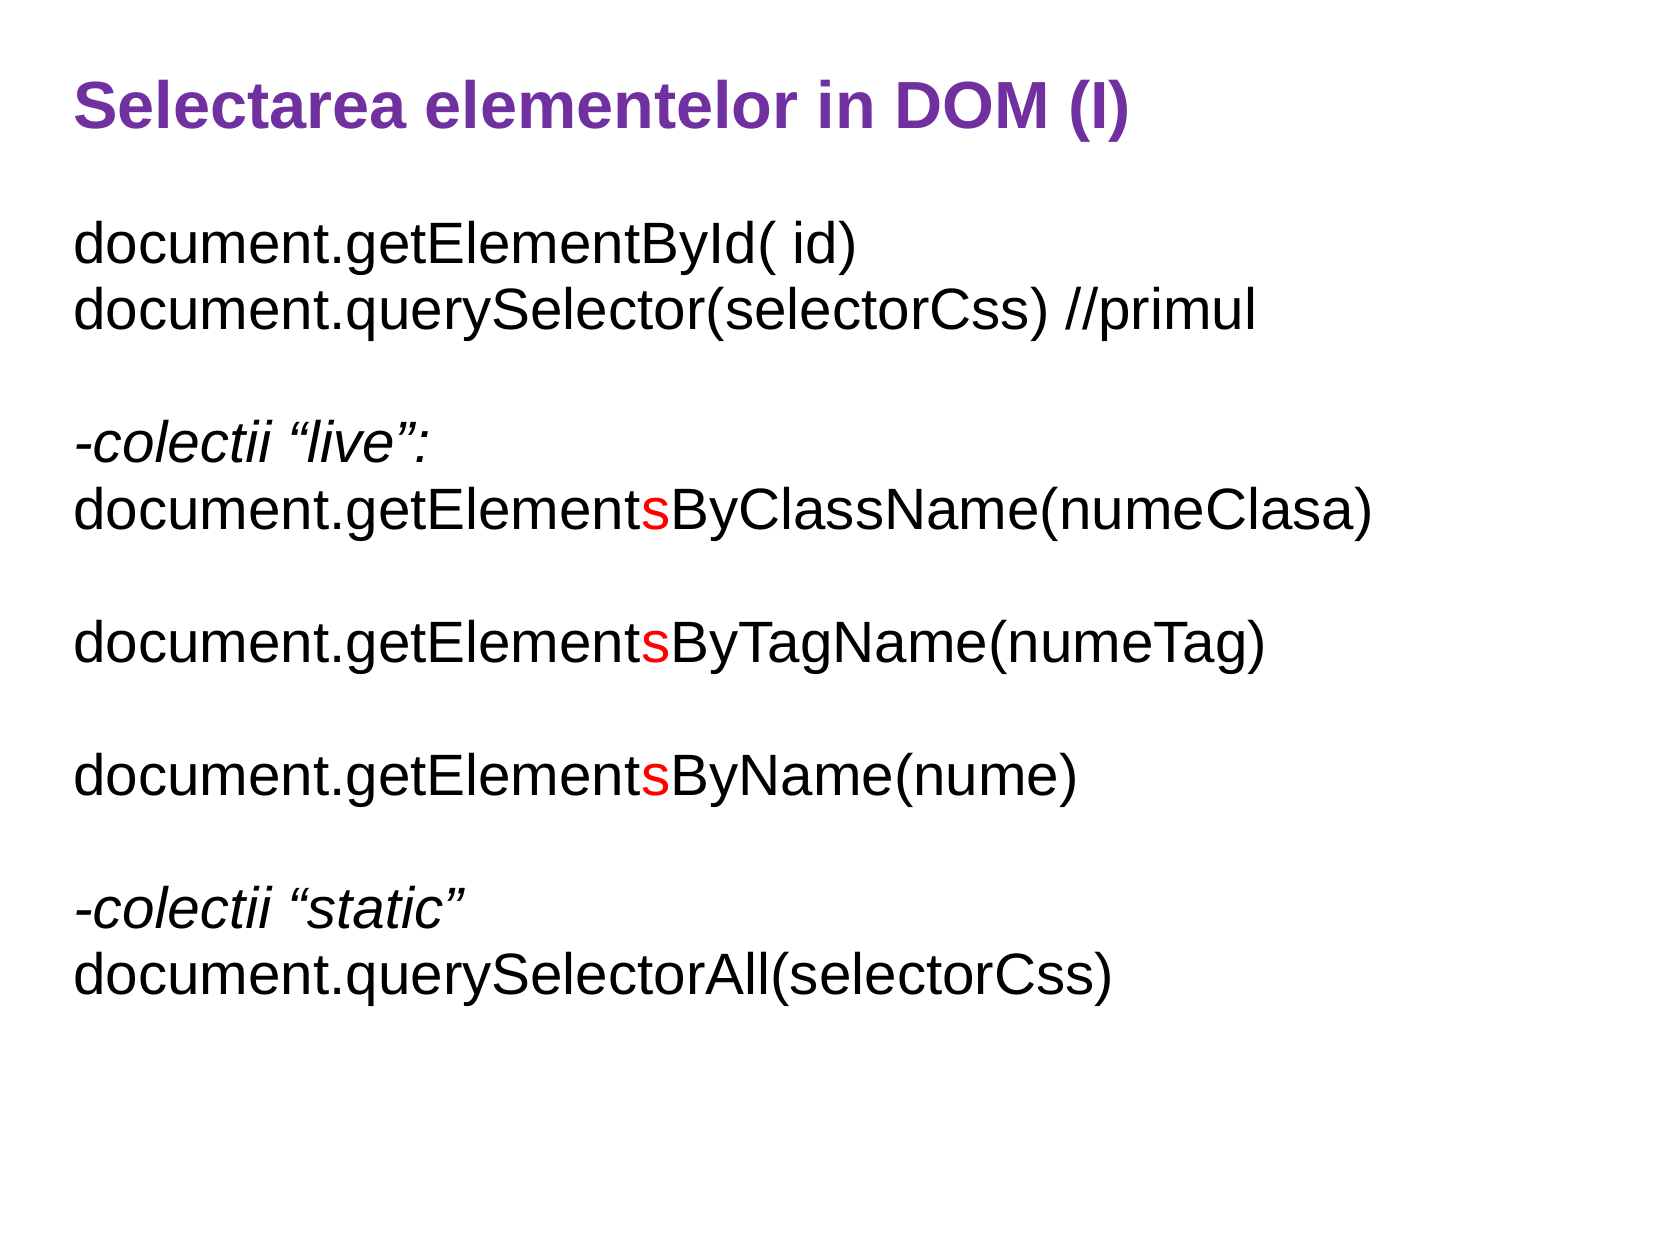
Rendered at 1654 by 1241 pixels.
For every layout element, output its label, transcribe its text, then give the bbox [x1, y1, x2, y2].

text_box Selectarea elementelor in DOM (I) document.getElementById( id) document.querySelector(selectorCss) //primul -colectii “live”: document.getElementsByClassName(numeClasa) document.getElementsByTagName(numeTag) document.getElementsByName(nume) -colectii “static” document.querySelectorAll(selectorCss) [58, 73, 1546, 1141]
